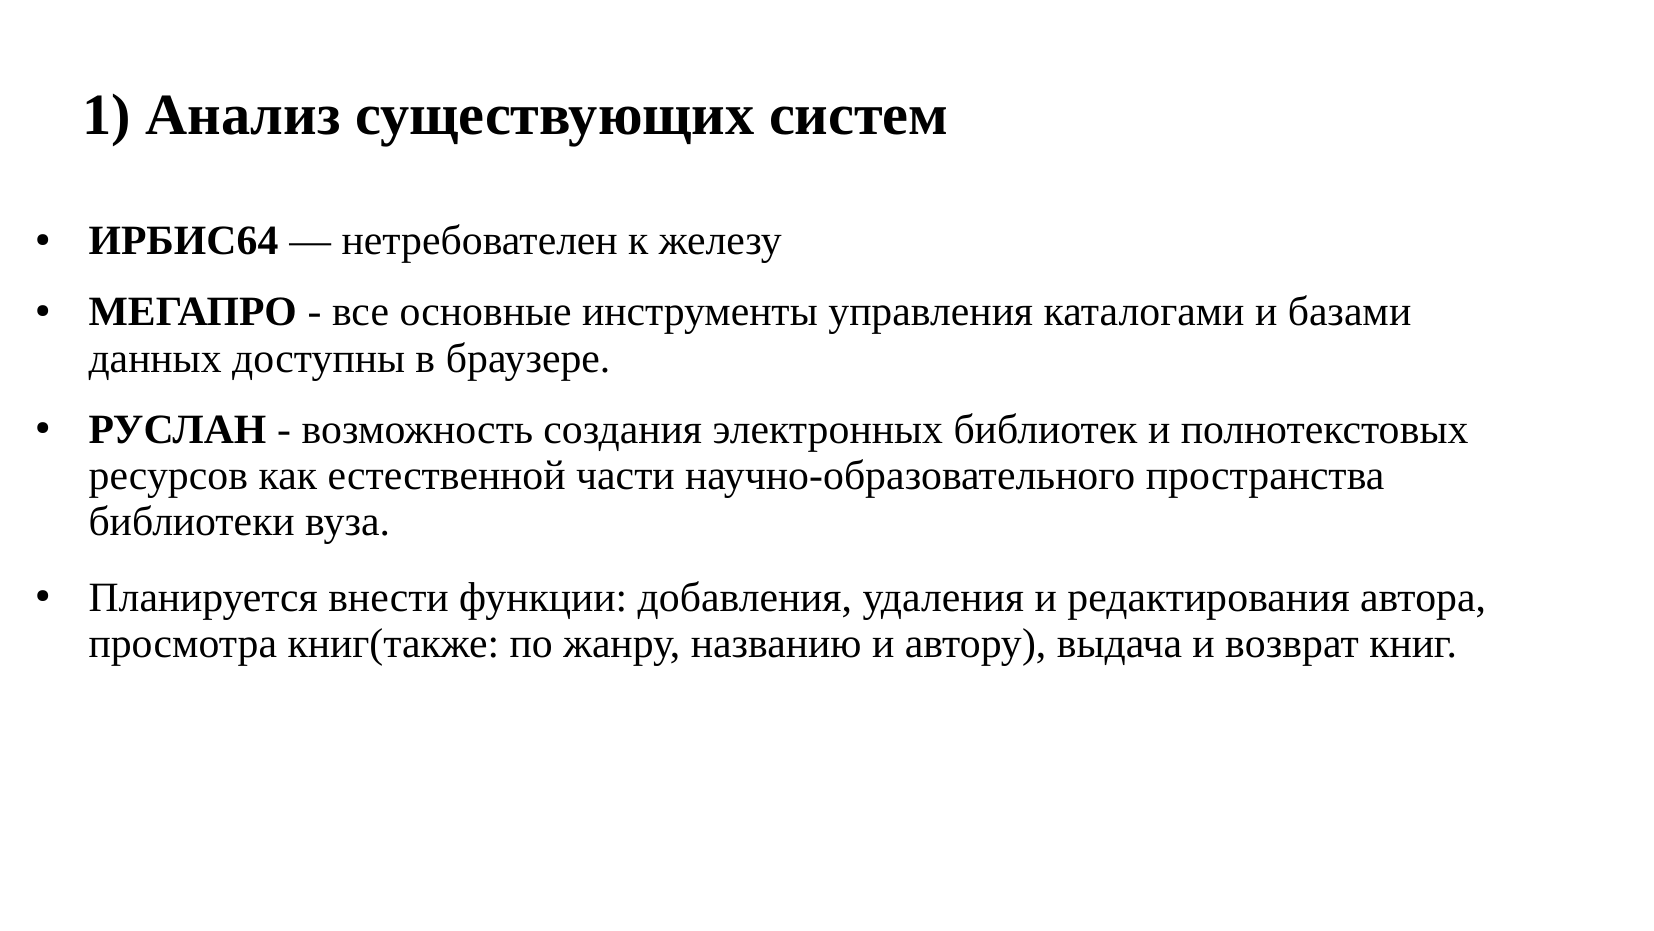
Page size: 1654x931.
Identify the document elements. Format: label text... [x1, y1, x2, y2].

title 1) Анализ существующих систем [82, 37, 1571, 193]
list ИРБИС64 — нетребователен к железу МЕГАПРО - все основные инструменты управления каталогами и базами данных доступны в браузере. РУСЛАН - возможность создания электронных библиотек и полнотекстовых ресурсов как естественной части научно-образовательного пространства библиотеки вуза. Планируется внести функции: добавления, удаления и редактирования автора, просмотра книг(также: по жанру, названию и автору), выдача и возврат книг. [17, 217, 1506, 857]
